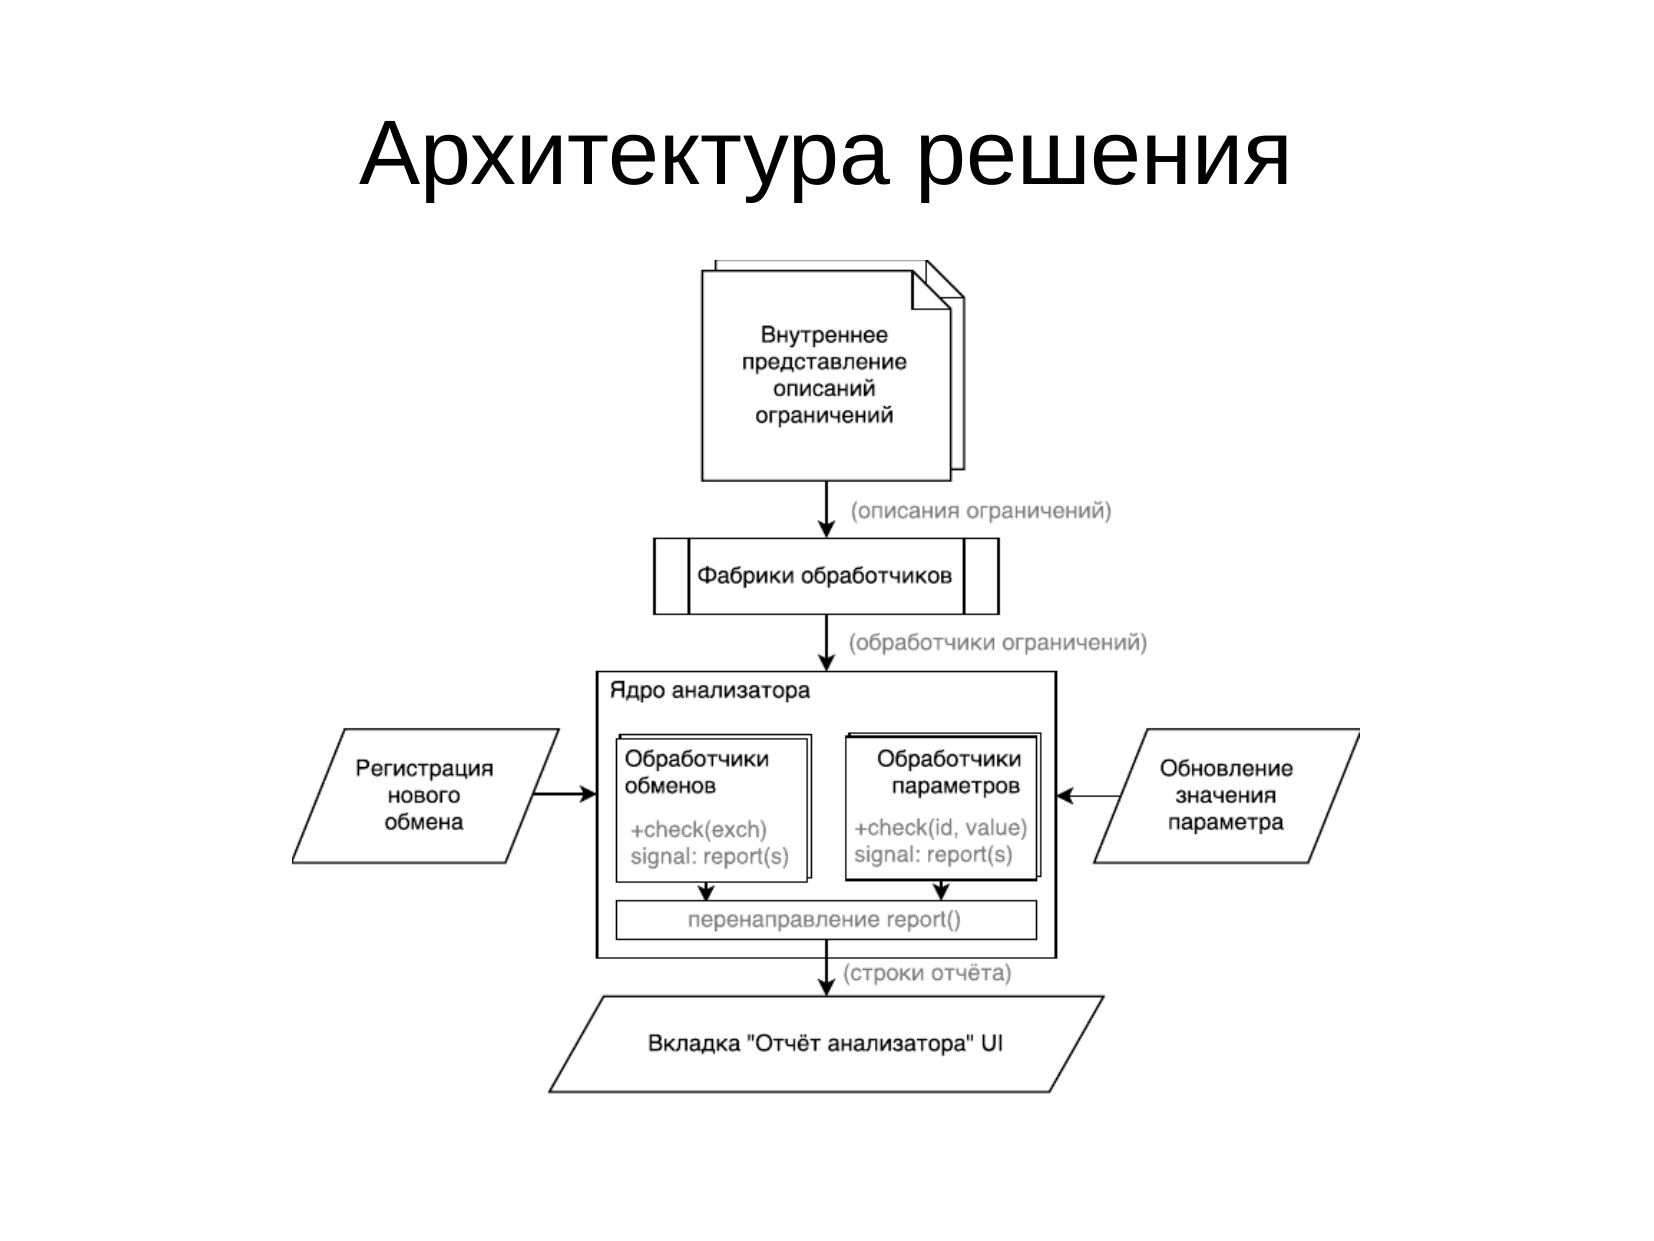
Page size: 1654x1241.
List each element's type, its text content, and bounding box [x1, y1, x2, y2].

title Архитектура решения [82, 49, 1571, 257]
picture [292, 260, 1360, 1096]
